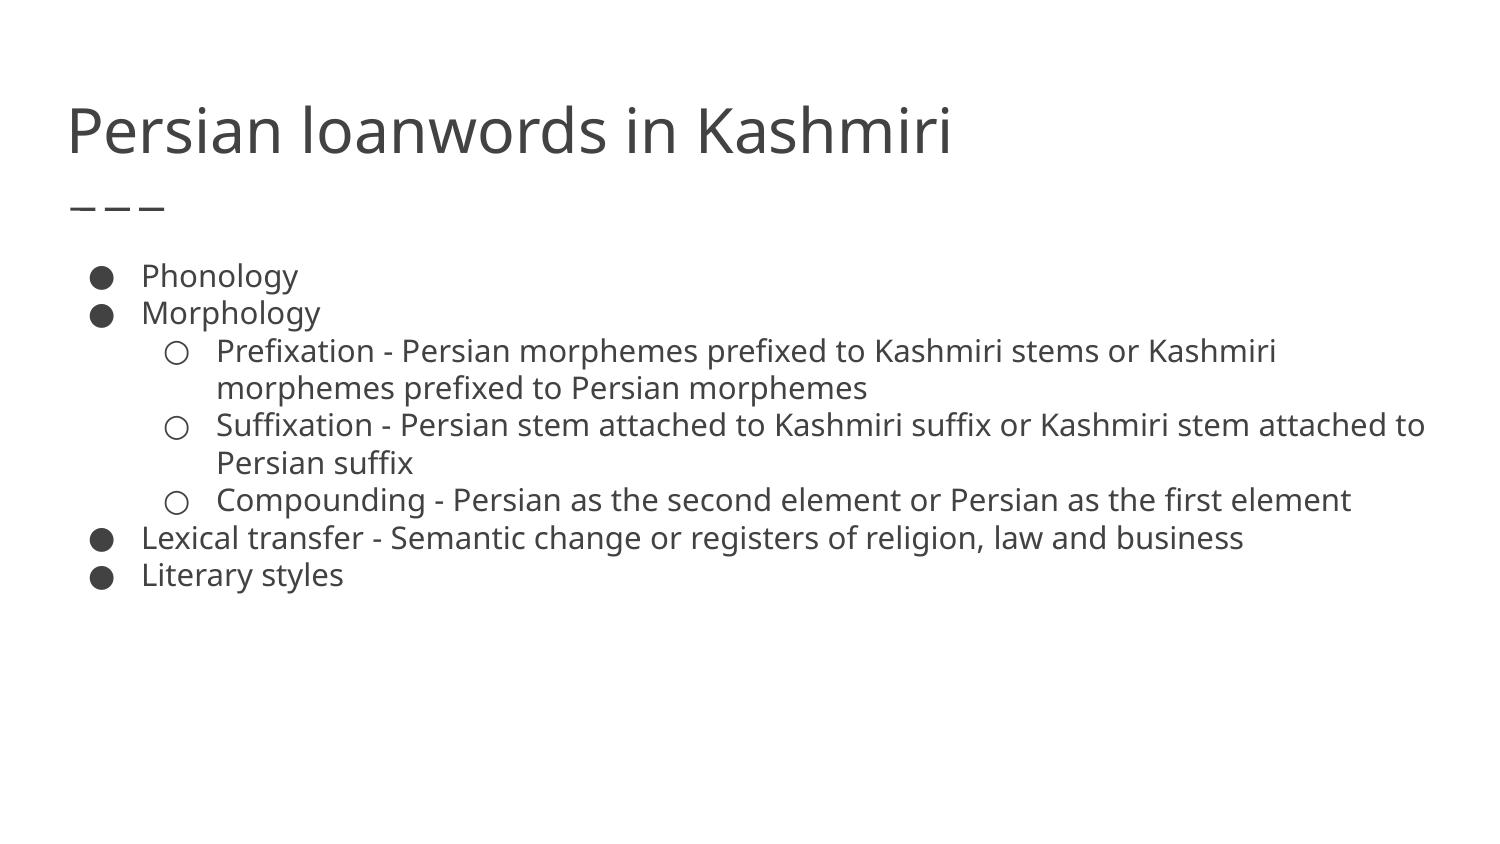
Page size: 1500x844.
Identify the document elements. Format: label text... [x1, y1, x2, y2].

title Persian loanwords in Kashmiri [51, 61, 1449, 182]
list Phonology Morphology Prefixation - Persian morphemes prefixed to Kashmiri stems or Kashmiri morphemes prefixed to Persian morphemes Suffixation - Persian stem attached to Kashmiri suffix or Kashmiri stem attached to Persian suffix Compounding - Persian as the second element or Persian as the first element Lexical transfer - Semantic change or registers of religion, law and business Literary styles [51, 240, 1449, 750]
